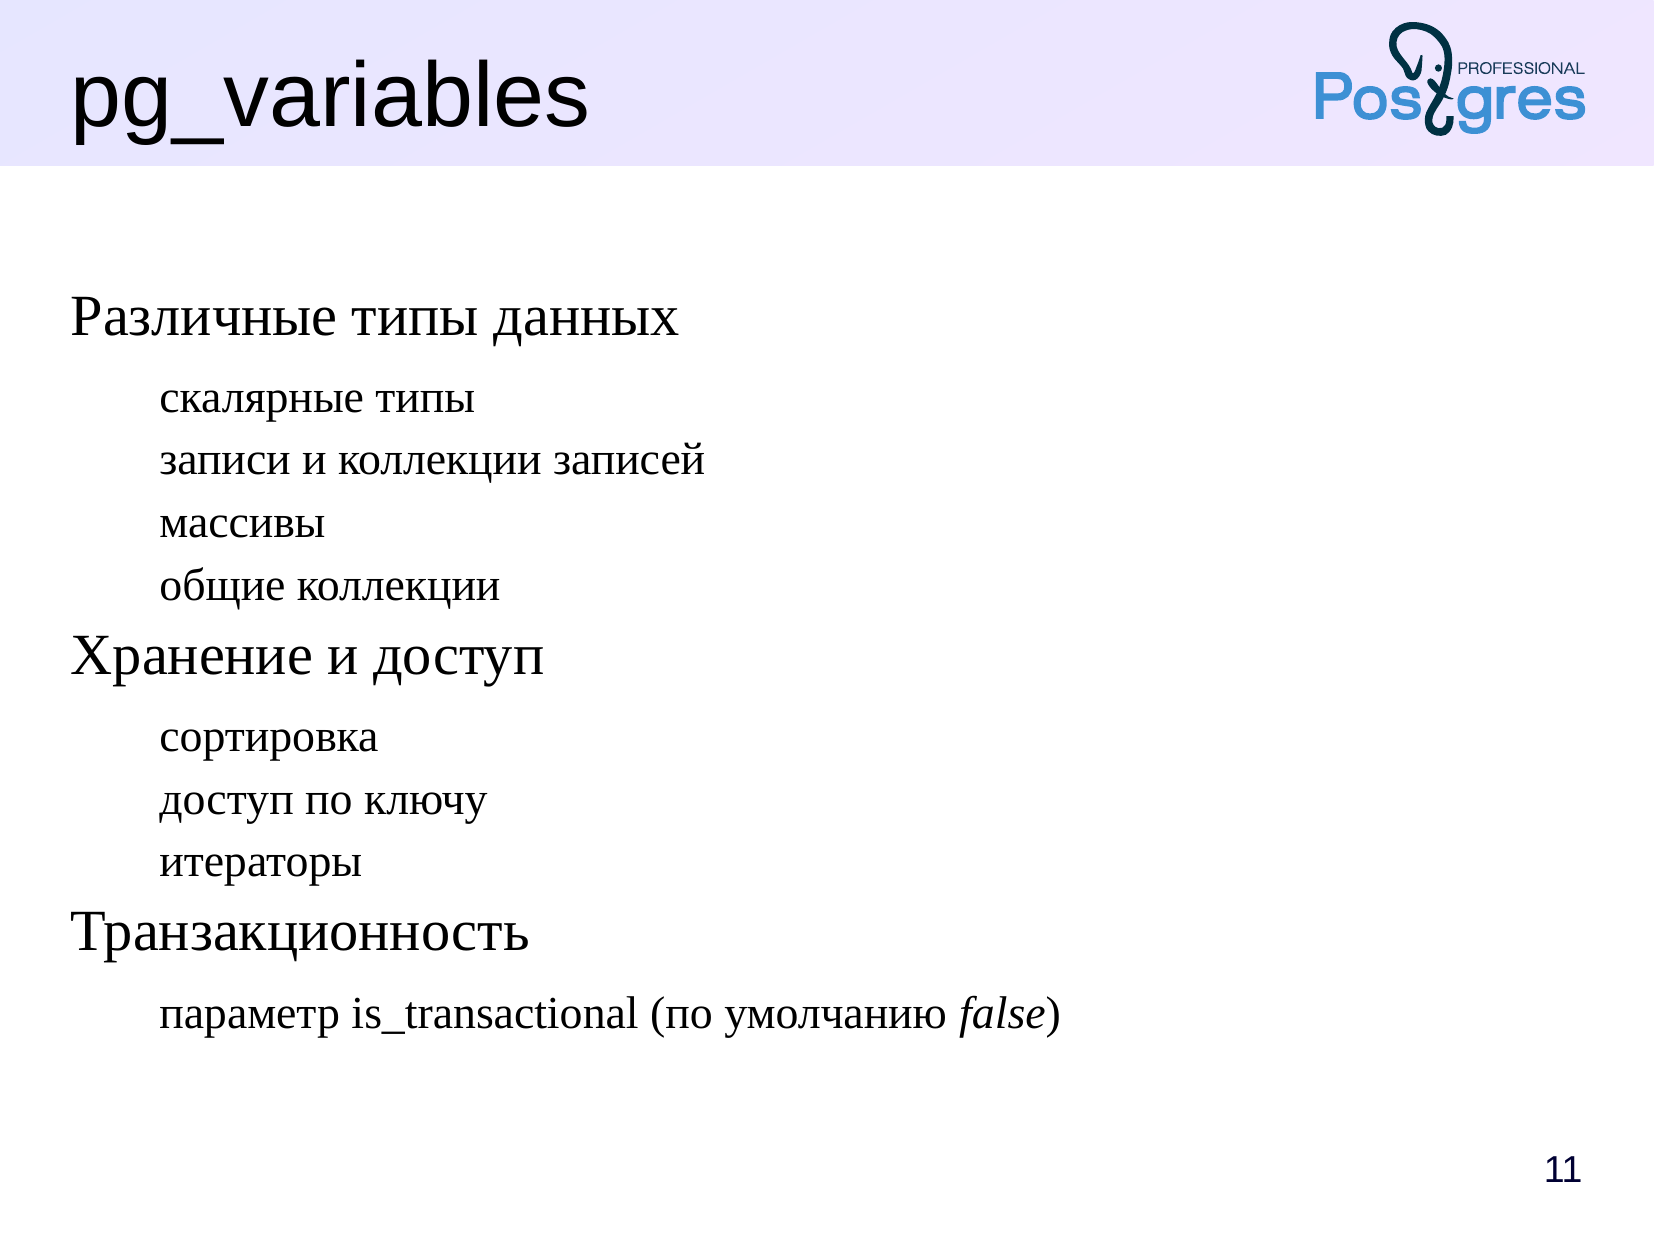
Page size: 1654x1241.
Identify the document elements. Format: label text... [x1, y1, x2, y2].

list Различные типы данных скалярные типы записи и коллекции записей массивы общие коллекции Хранение и доступ сортировка доступ по ключу итераторы Транзакционность параметр is_transactional (по умолчанию false) [70, 283, 1583, 1134]
title pg_variables [70, 43, 1241, 147]
